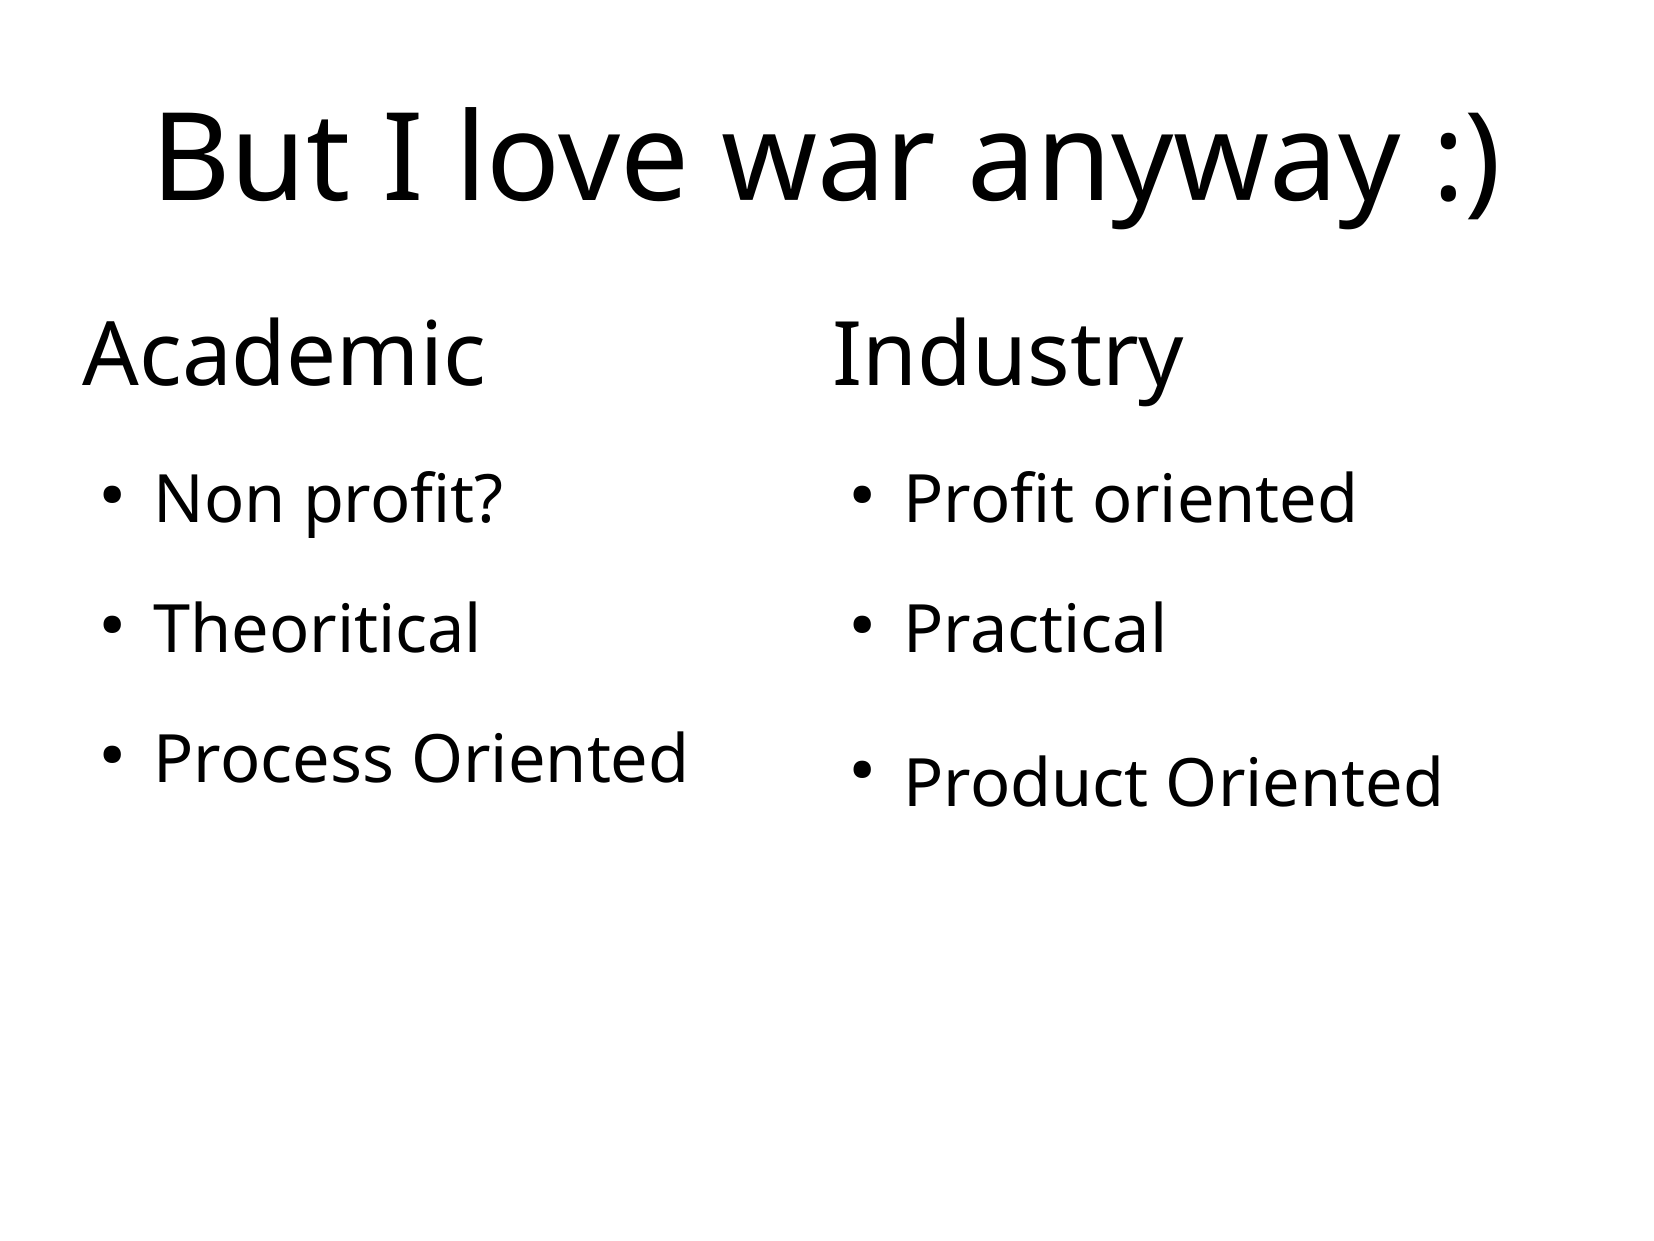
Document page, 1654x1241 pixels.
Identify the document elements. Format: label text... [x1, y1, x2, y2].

list Industry Profit oriented Practical Product Oriented [832, 290, 1576, 1010]
list Academic Non profit? Theoritical Process Oriented [82, 290, 826, 1010]
title But I love war anyway :) [82, 49, 1571, 257]
